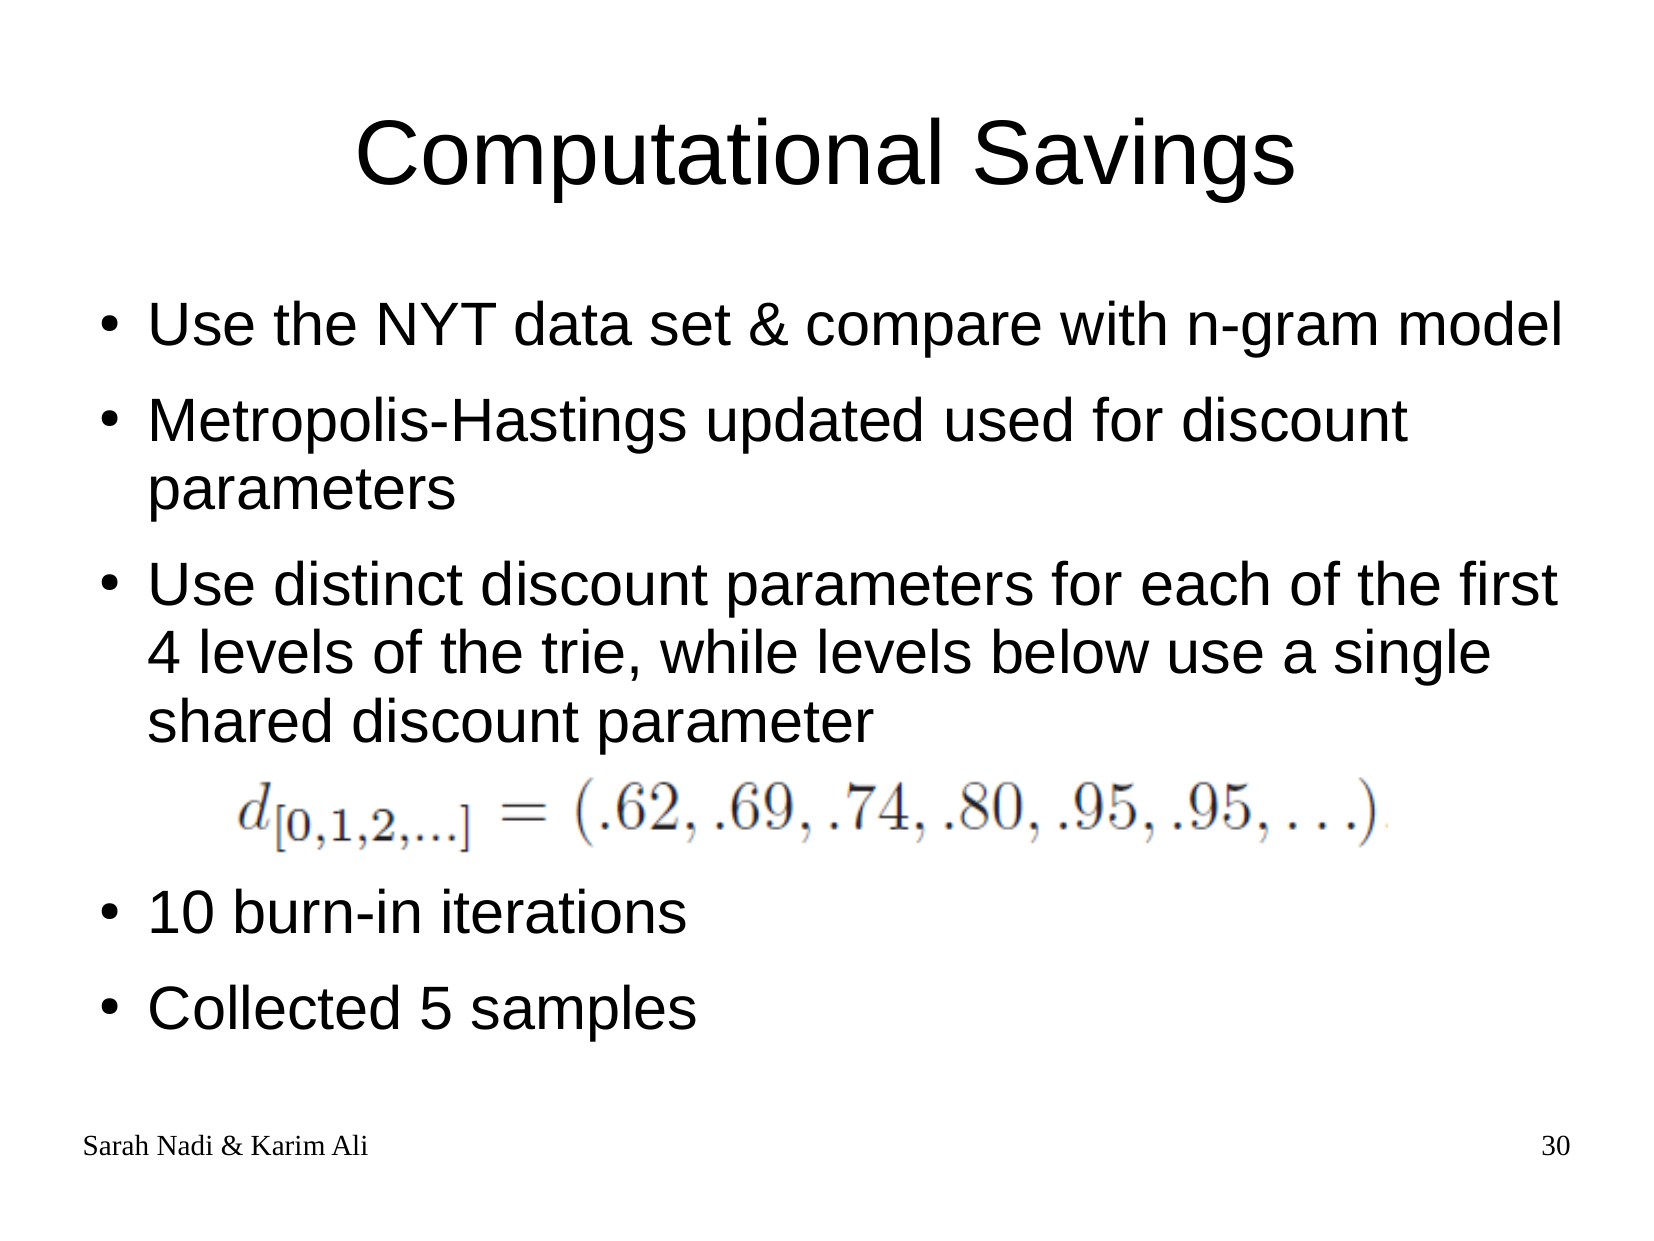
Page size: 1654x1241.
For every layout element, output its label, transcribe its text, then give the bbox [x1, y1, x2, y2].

picture [232, 767, 1388, 857]
title Computational Savings [82, 56, 1571, 250]
list Use the NYT data set & compare with n-gram model Metropolis-Hastings updated used for discount parameters Use distinct discount parameters for each of the first 4 levels of the trie, while levels below use a single shared discount parameter 10 burn-in iterations Collected 5 samples [82, 290, 1571, 1109]
